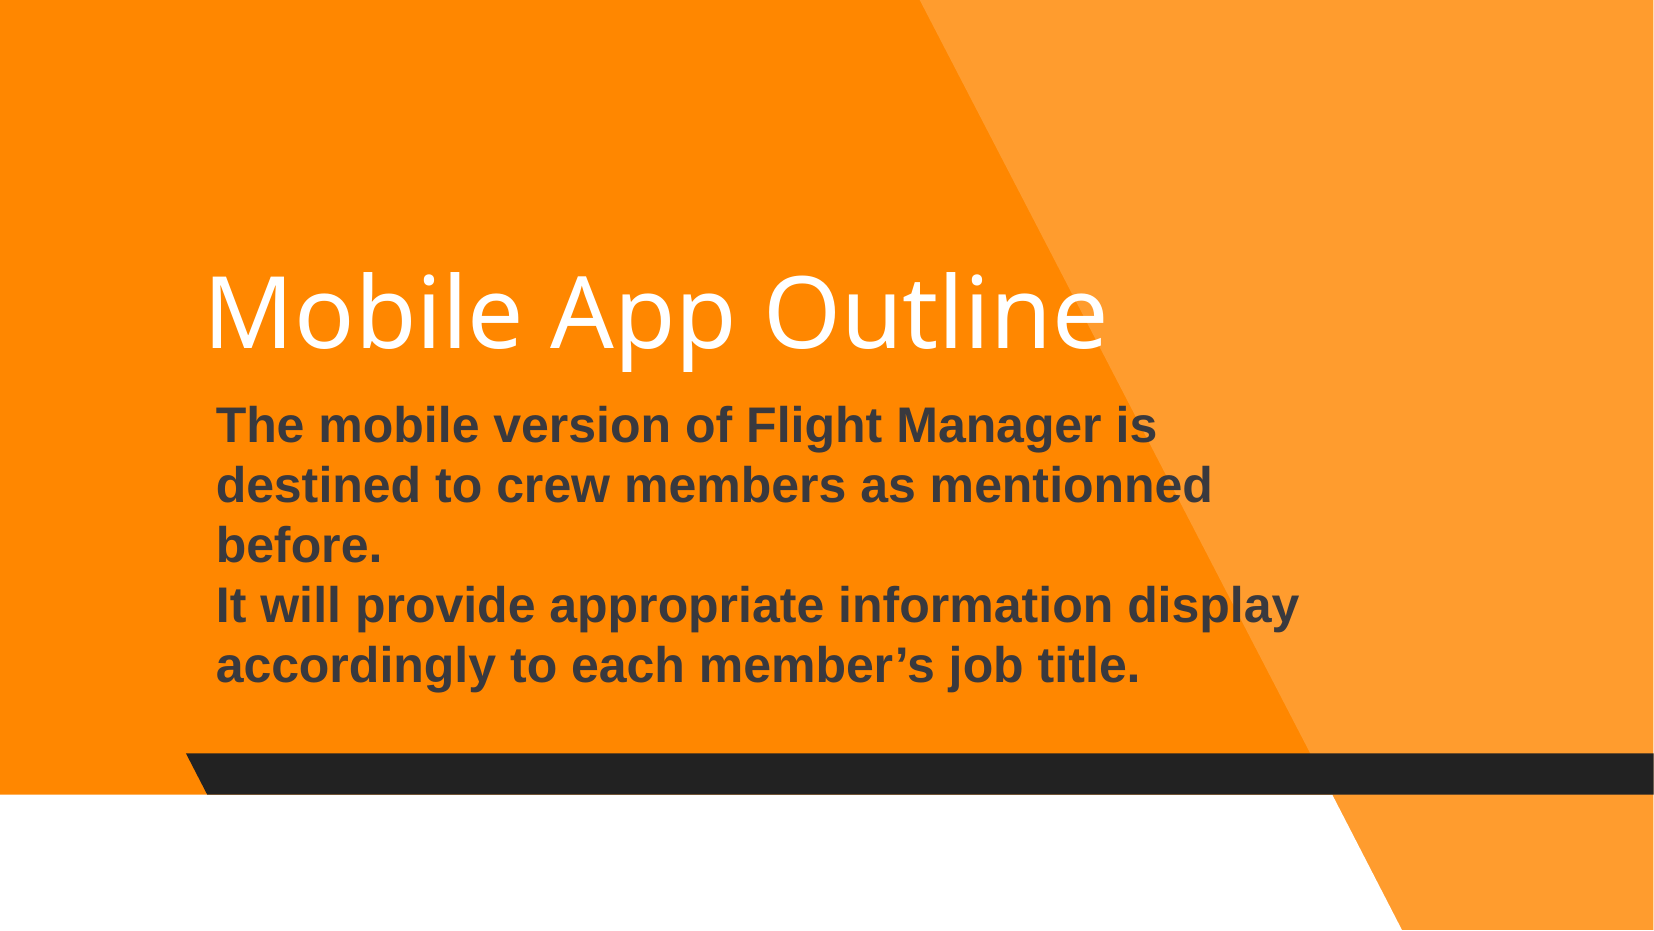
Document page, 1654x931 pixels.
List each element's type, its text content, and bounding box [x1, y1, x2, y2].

title Mobile App Outline [188, 246, 1133, 384]
text_box The mobile version of Flight Manager is destined to crew members as mentionned before. It will provide appropriate information display accordingly to each member’s job title. [200, 377, 1322, 481]
